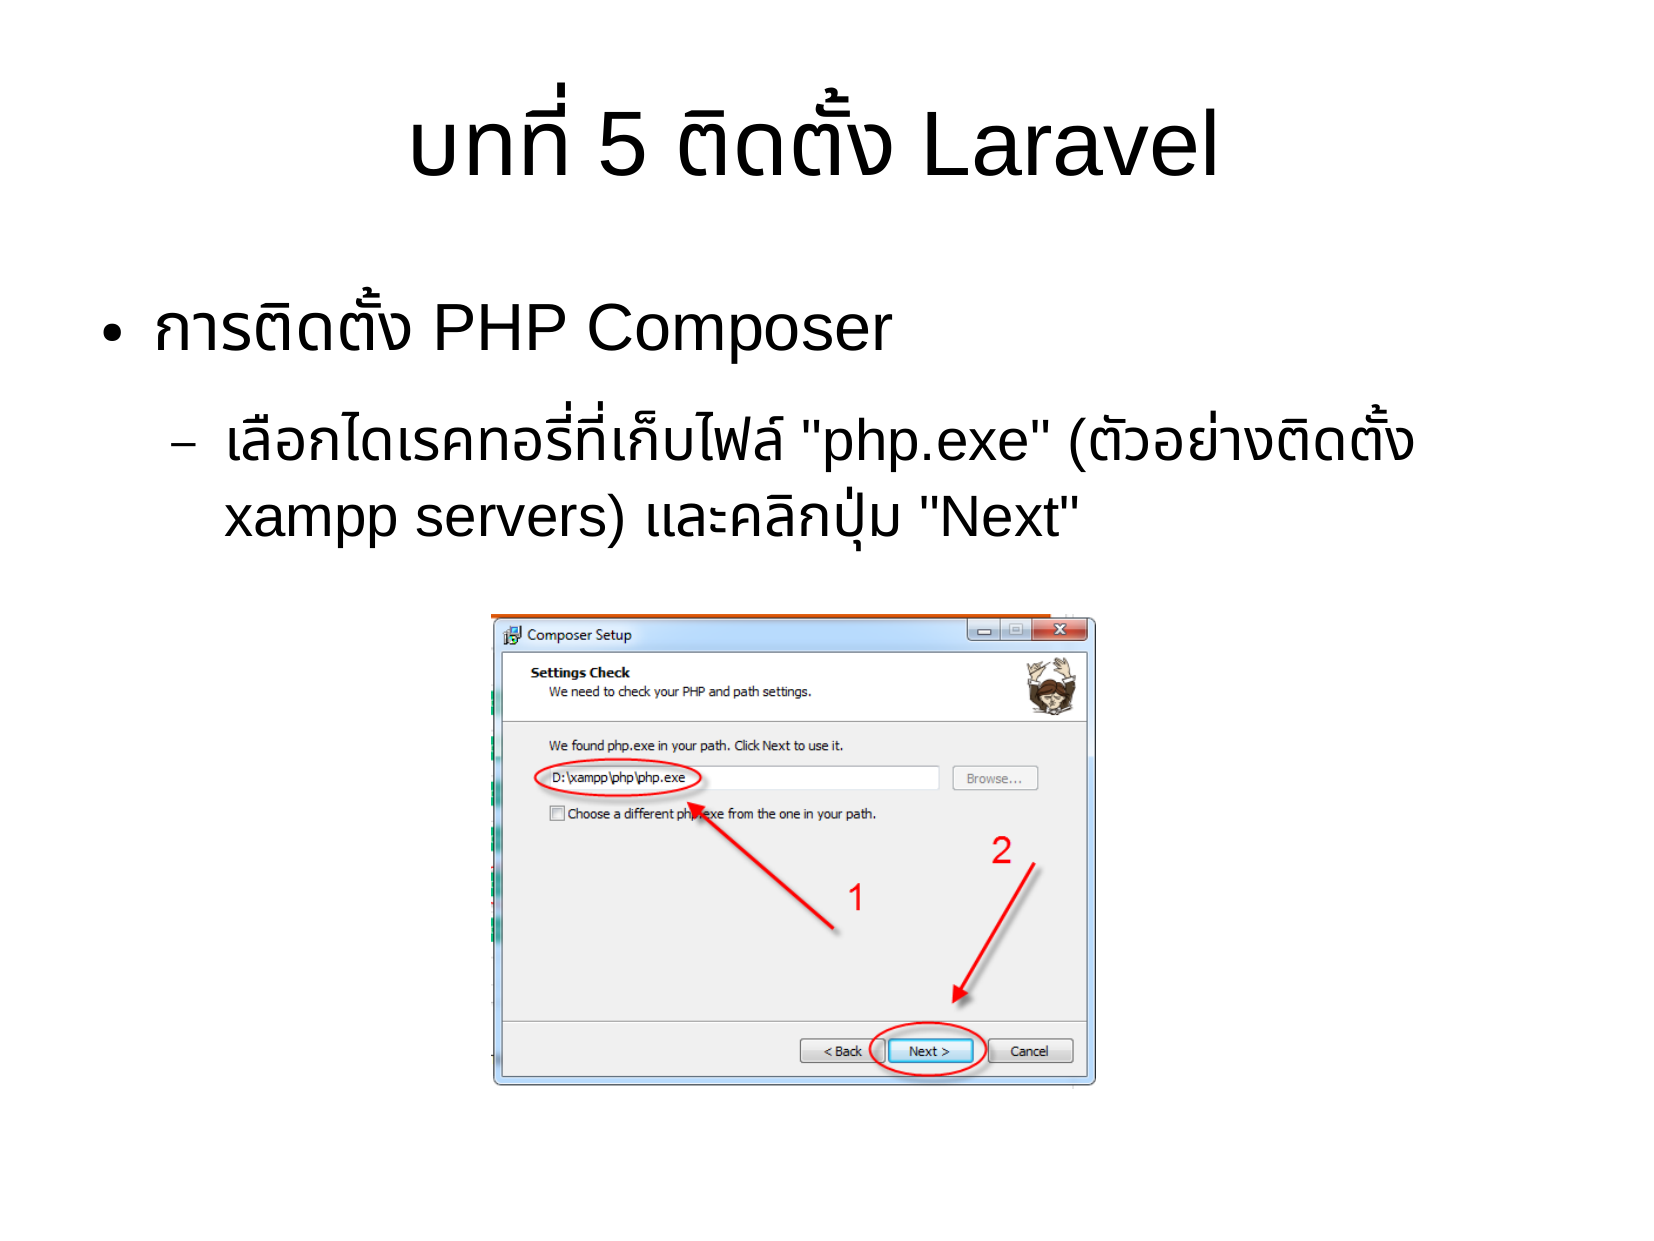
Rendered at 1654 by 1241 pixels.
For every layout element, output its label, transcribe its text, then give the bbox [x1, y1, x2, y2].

picture [491, 614, 1096, 1089]
list การติดตั้ง PHP Composer เลือกไดเรคทอรี่ที่เก็บไฟล์ "php.exe" (ตัวอย่างติดตั้ง xampp servers) และคลิกปุ่ม "Next" [82, 290, 1571, 1010]
title บทที่ 5 ติดตั้ง Laravel [82, 49, 1571, 257]
